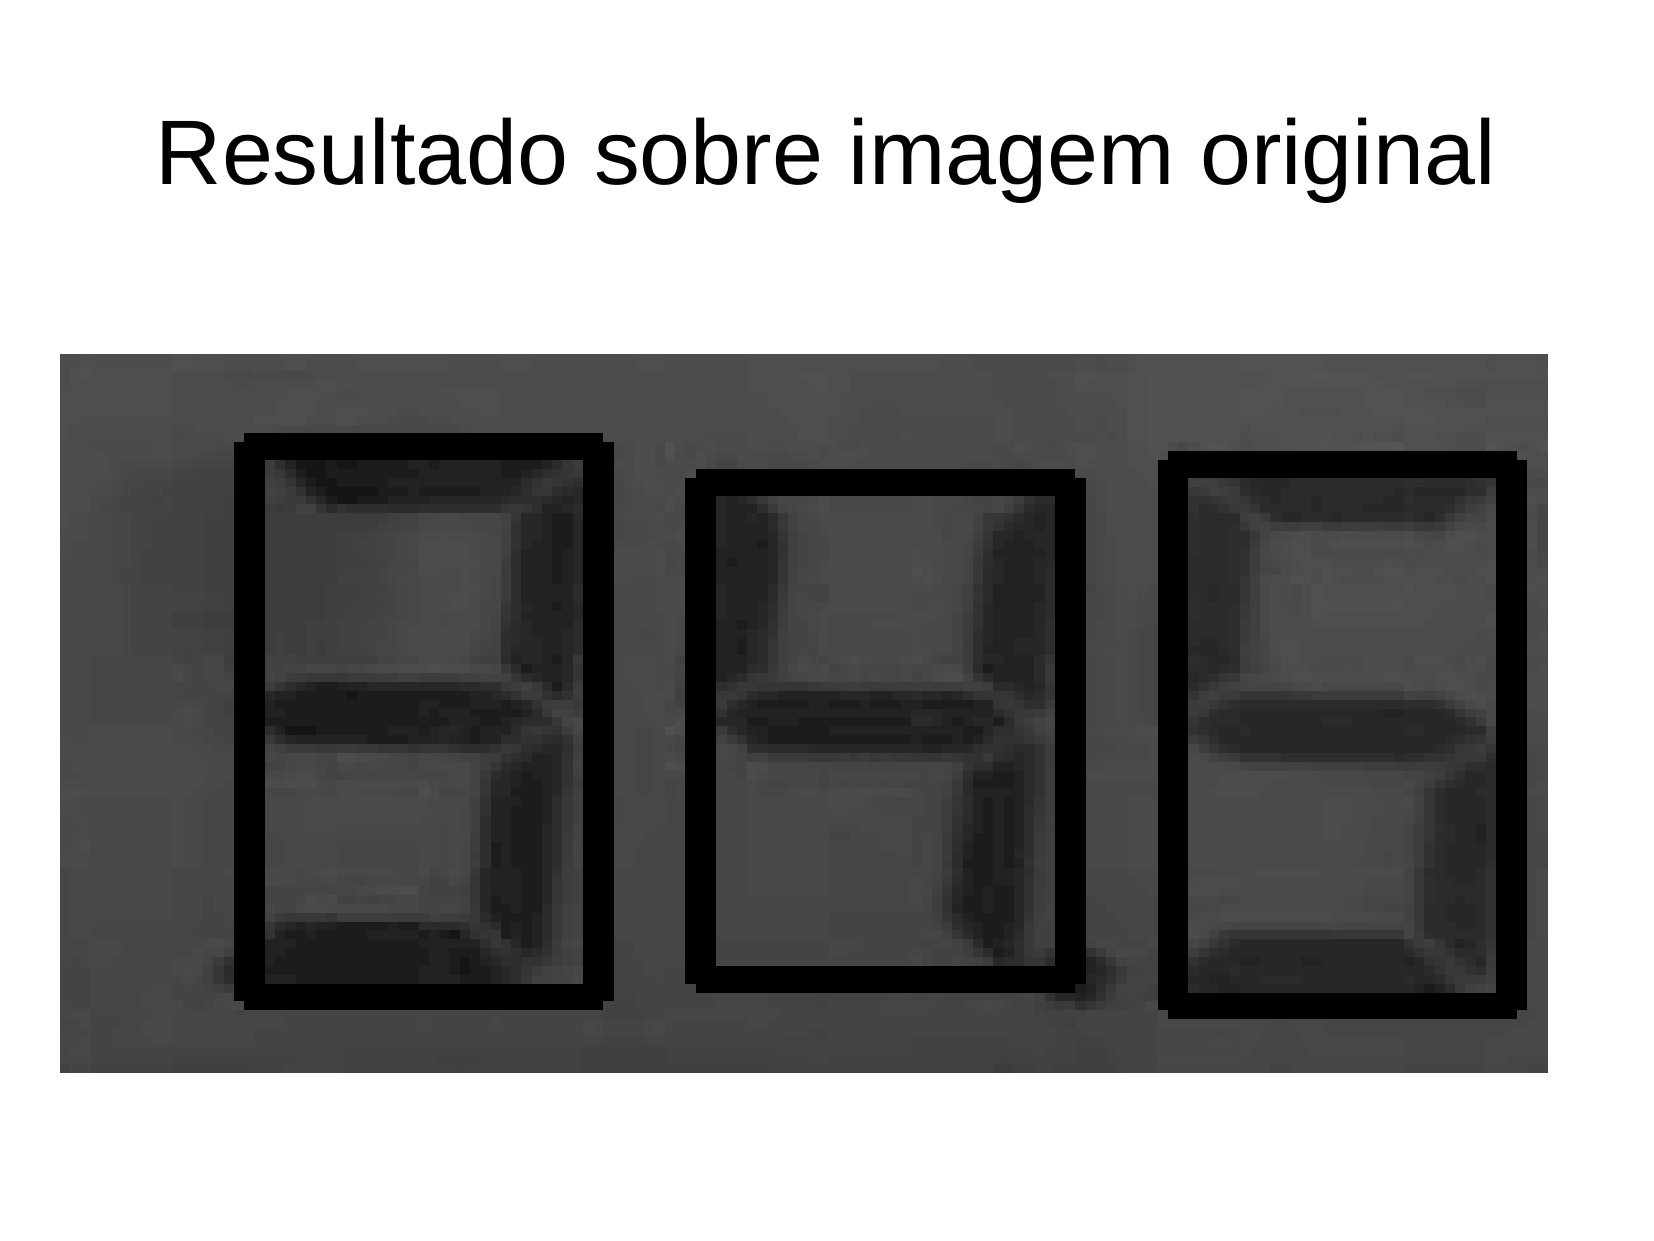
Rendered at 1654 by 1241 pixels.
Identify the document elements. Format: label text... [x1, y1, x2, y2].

picture [60, 354, 1548, 1073]
title Resultado sobre imagem original [82, 49, 1571, 257]
